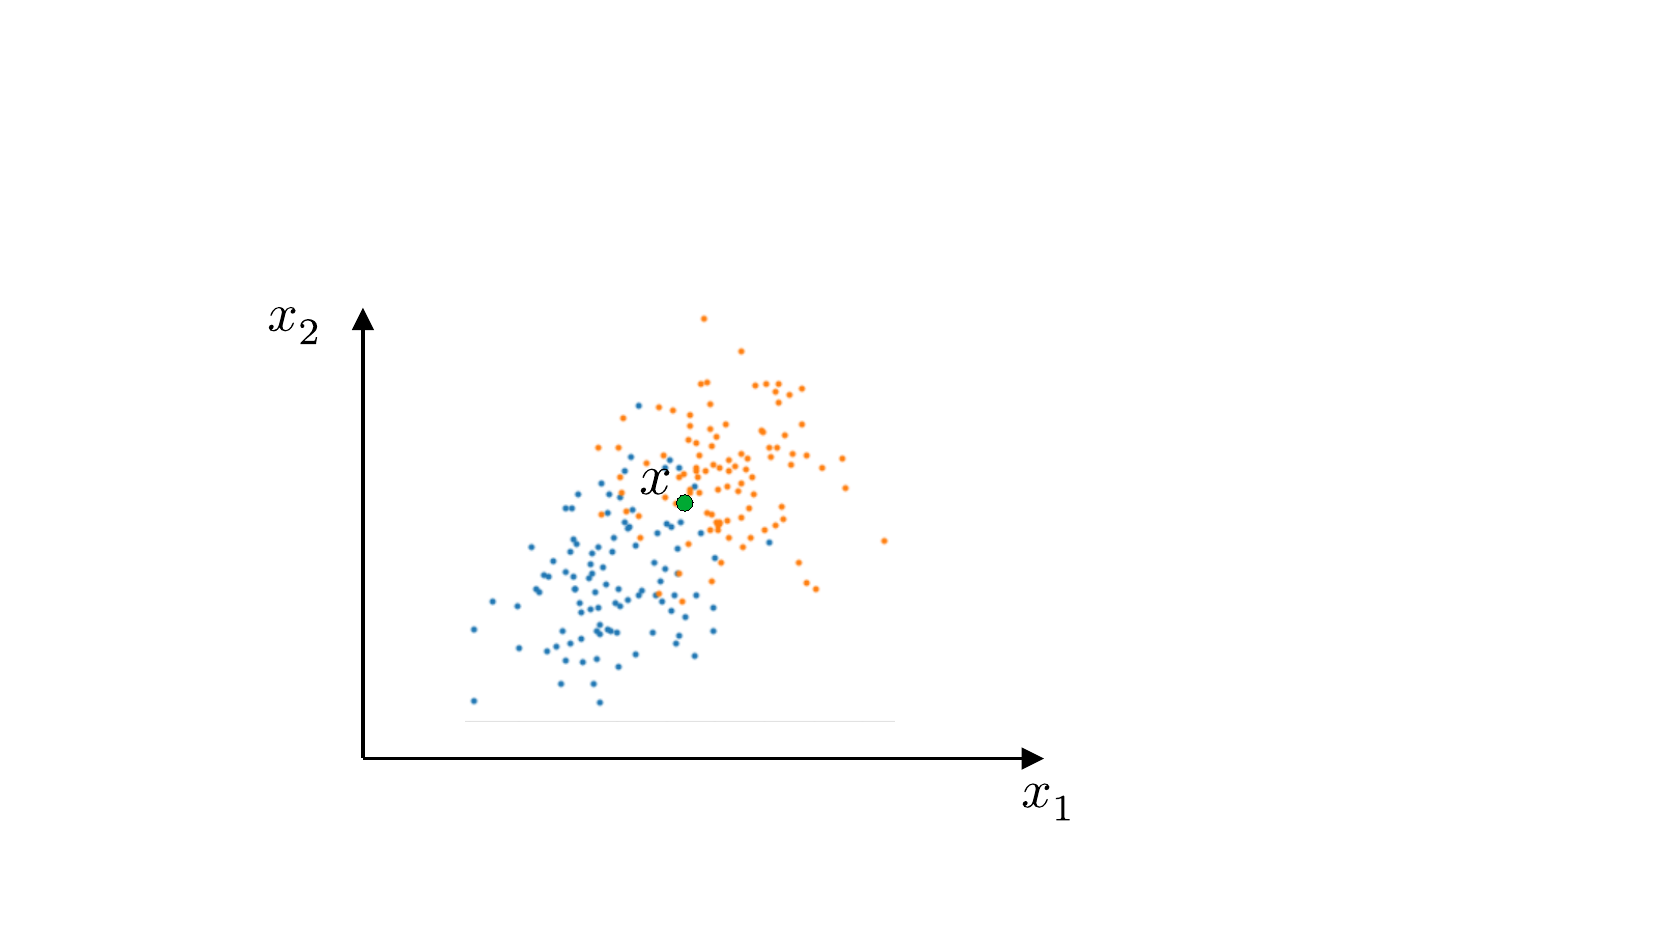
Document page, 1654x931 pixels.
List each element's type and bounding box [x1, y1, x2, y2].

picture [265, 304, 320, 347]
picture [1021, 783, 1070, 821]
text_box [676, 494, 694, 512]
picture [465, 303, 895, 722]
